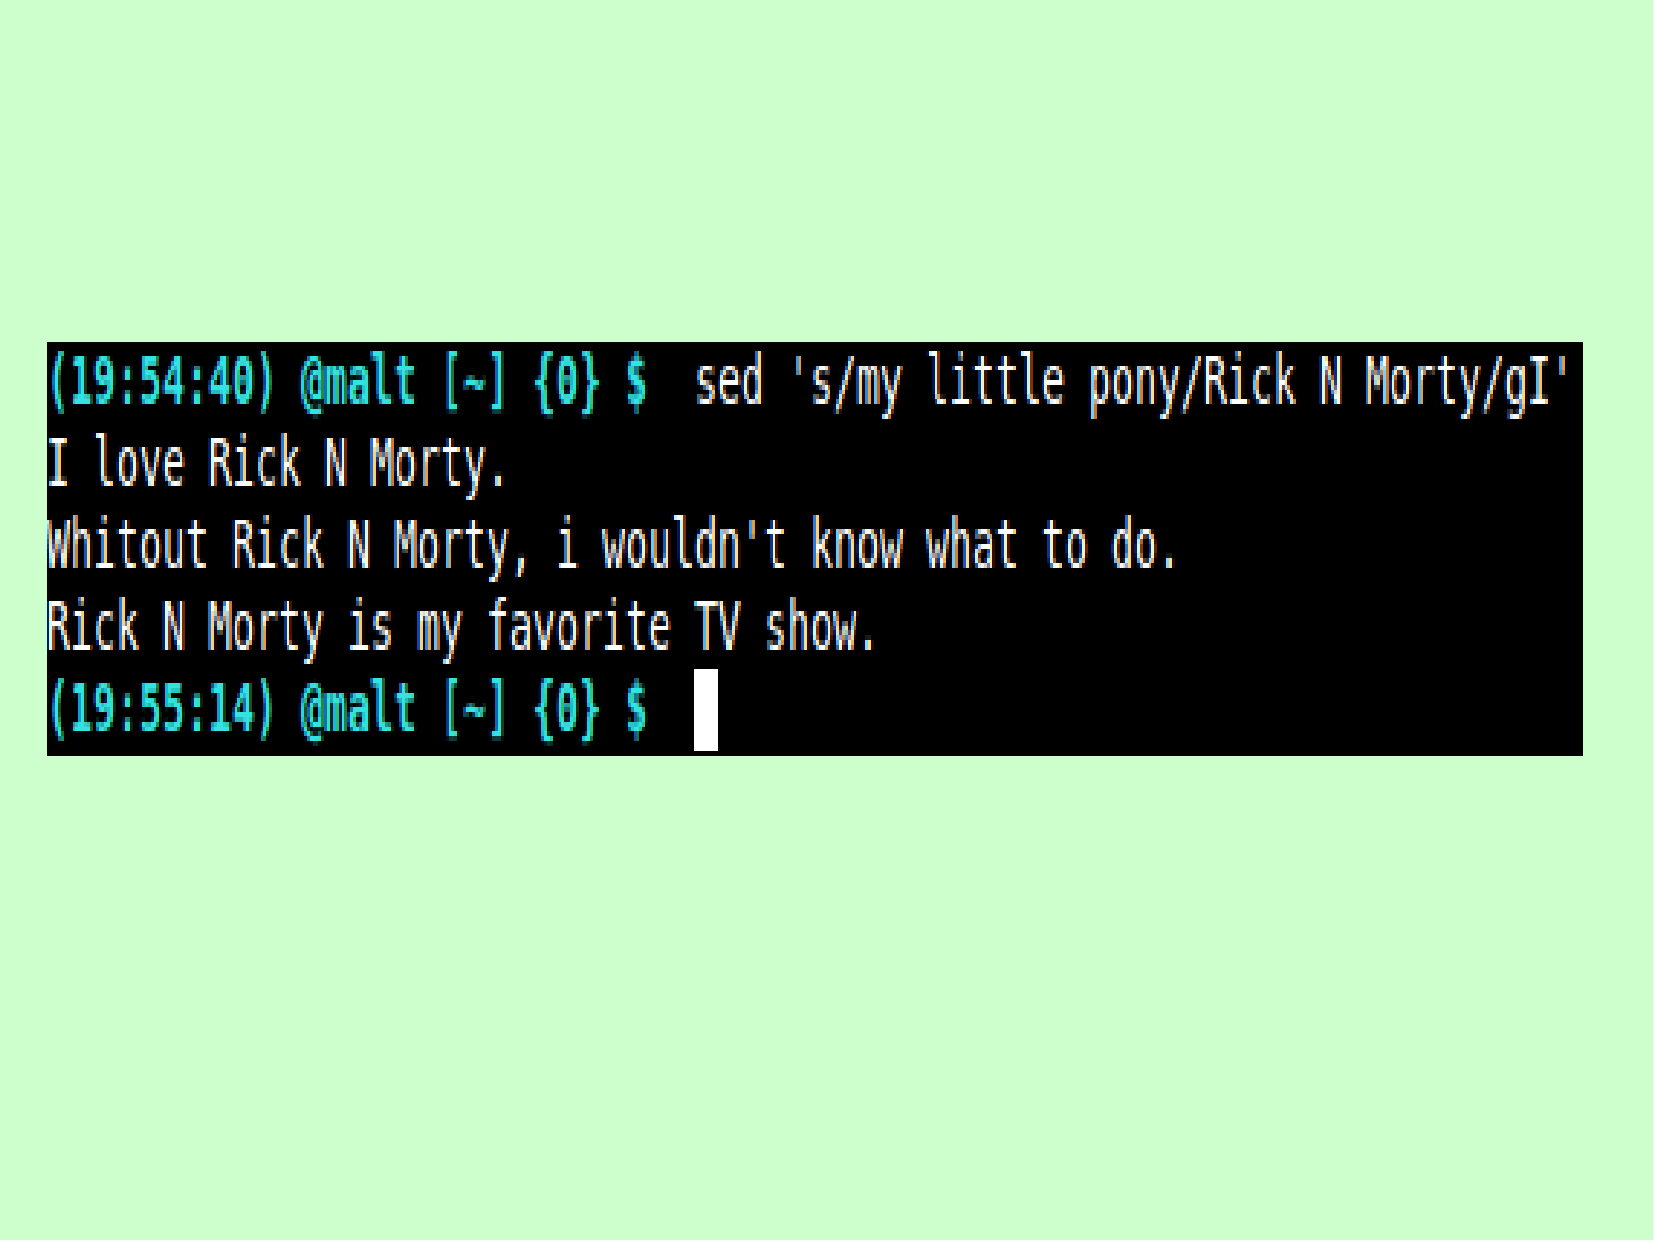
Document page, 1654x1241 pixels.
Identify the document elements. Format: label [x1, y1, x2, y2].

picture [47, 342, 1583, 756]
